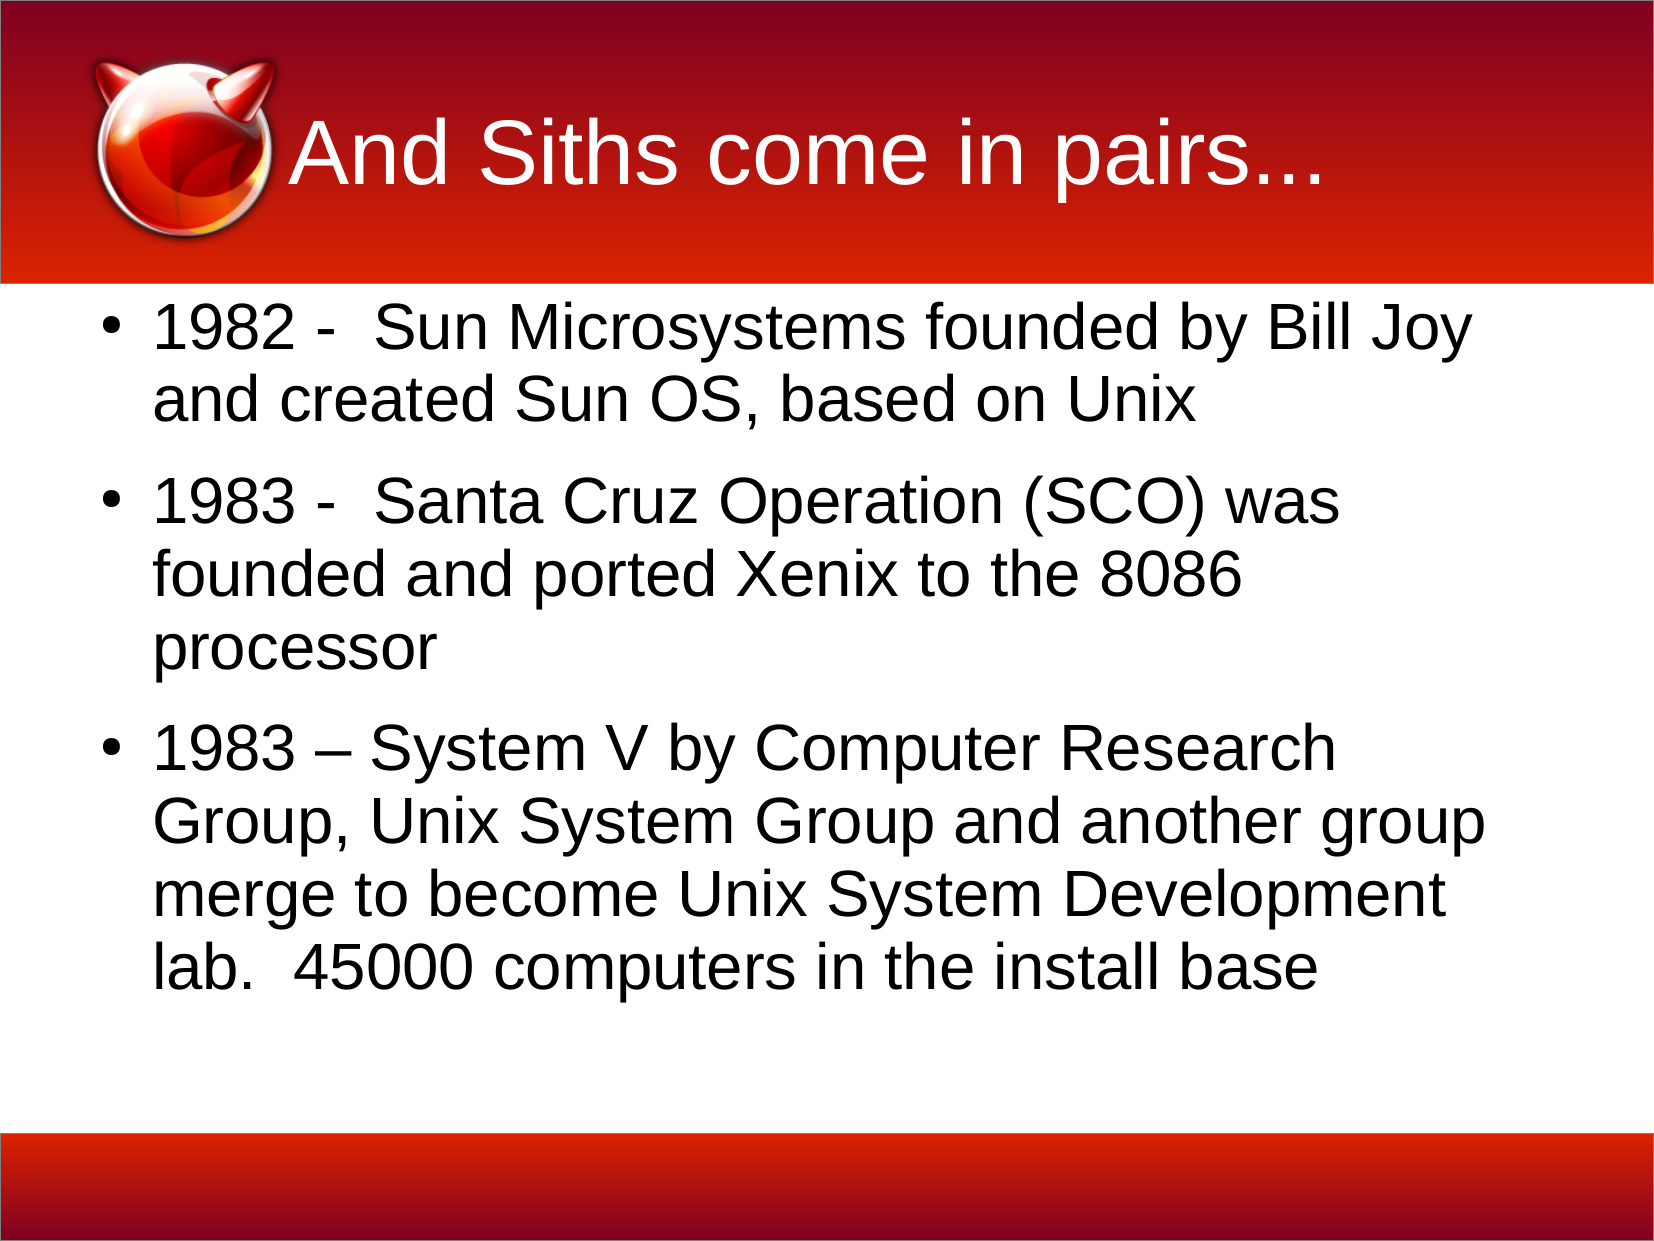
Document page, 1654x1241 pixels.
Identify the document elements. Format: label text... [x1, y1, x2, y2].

title And Siths come in pairs... [82, 49, 1536, 257]
list 1982 - Sun Microsystems founded by Bill Joy and created Sun OS, based on Unix 1983 - Santa Cruz Operation (SCO) was founded and ported Xenix to the 8086 processor 1983 – System V by Computer Research Group, Unix System Group and another group merge to become Unix System Development lab. 45000 computers in the install base [82, 290, 1538, 1010]
